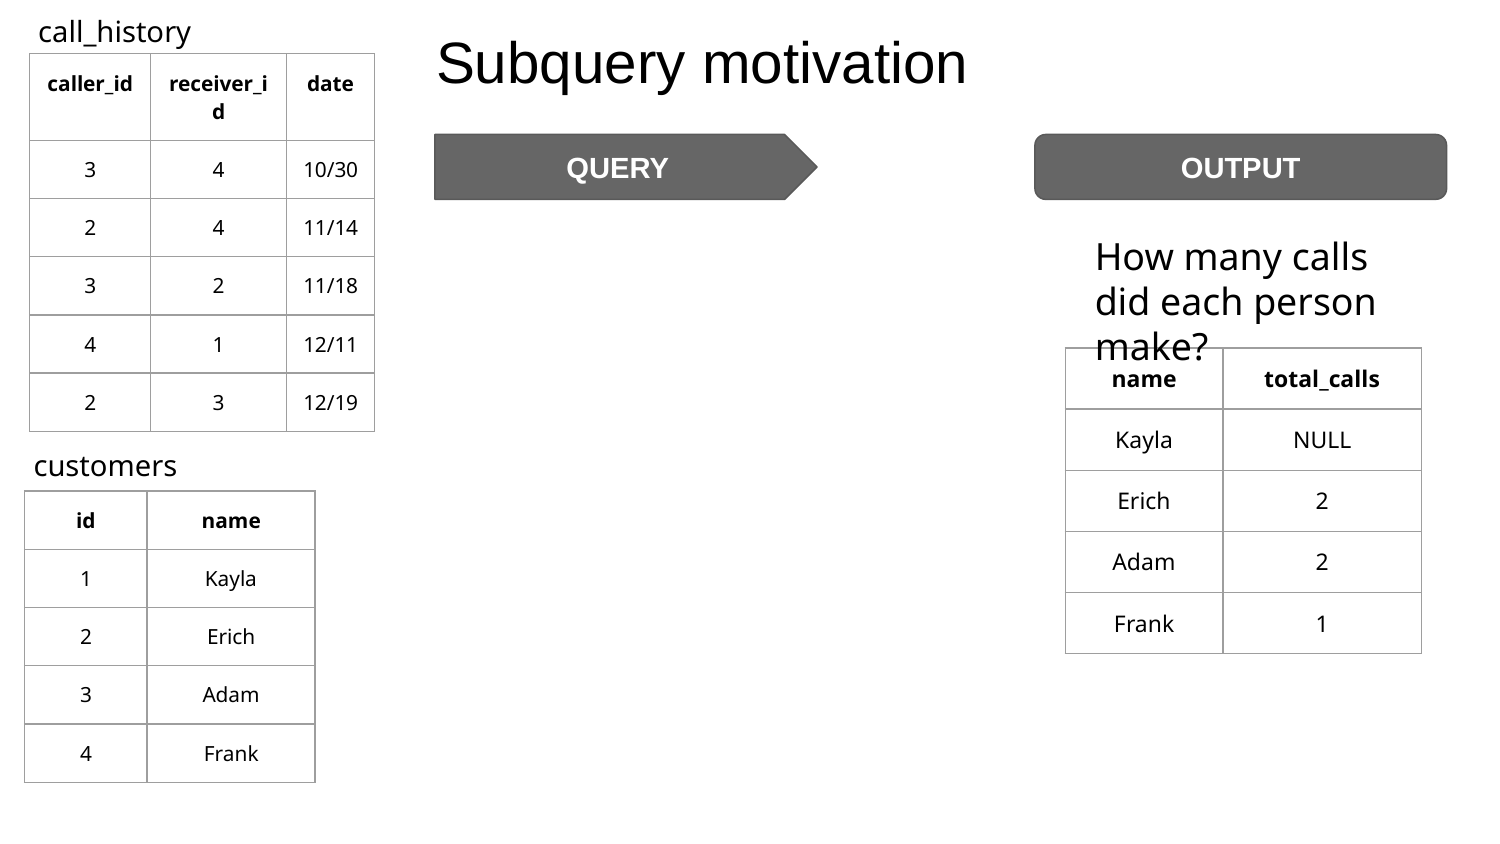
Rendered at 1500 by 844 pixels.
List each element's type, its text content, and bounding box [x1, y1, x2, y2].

table_cell 2 [1224, 471, 1421, 531]
table_cell 3 [30, 257, 150, 314]
table_cell Erich [1066, 471, 1222, 531]
table_cell 2 [30, 374, 150, 431]
text_box QUERY [434, 134, 818, 200]
table_cell Frank [1066, 593, 1222, 653]
text_box How many calls did each person make? [1079, 217, 1425, 321]
text_box call_history [23, 0, 259, 63]
table_cell NULL [1224, 410, 1421, 470]
table_cell 11/14 [287, 199, 374, 256]
table_cell 2 [25, 608, 146, 665]
table_cell 4 [25, 725, 146, 782]
table_header caller_id [30, 63, 150, 140]
table_header date [287, 54, 374, 140]
table_header name [1134, 350, 1144, 358]
table_header receiver_id [151, 54, 286, 140]
table_header id [25, 498, 146, 549]
table_cell Kayla [148, 550, 314, 607]
table_cell 3 [151, 374, 286, 431]
table_header total_calls [1224, 349, 1421, 408]
table_header name [148, 492, 314, 549]
table_cell 3 [30, 141, 150, 198]
table_cell 12/11 [287, 316, 374, 372]
table_cell 2 [1224, 532, 1421, 592]
table_cell 4 [30, 316, 150, 372]
table_cell 4 [151, 199, 286, 256]
table_cell 2 [30, 199, 150, 256]
table_header name [1066, 349, 1222, 408]
table_cell 1 [25, 550, 146, 607]
table_cell Adam [1066, 532, 1222, 592]
table_cell Kayla [1066, 410, 1222, 470]
table_cell Erich [148, 608, 314, 665]
text_box customers [18, 432, 255, 498]
title Subquery motivation [421, 10, 1472, 113]
table_cell 10/30 [287, 141, 374, 198]
table_cell 1 [151, 316, 286, 372]
table_cell 3 [25, 666, 146, 723]
text_box OUTPUT [1034, 134, 1447, 200]
table_cell 11/18 [287, 257, 374, 314]
table_cell 4 [151, 141, 286, 198]
table_cell 1 [1224, 593, 1421, 653]
table_cell Adam [148, 666, 314, 723]
table_cell 12/19 [287, 374, 374, 431]
table_cell 2 [151, 257, 286, 314]
table_cell Frank [148, 725, 314, 782]
